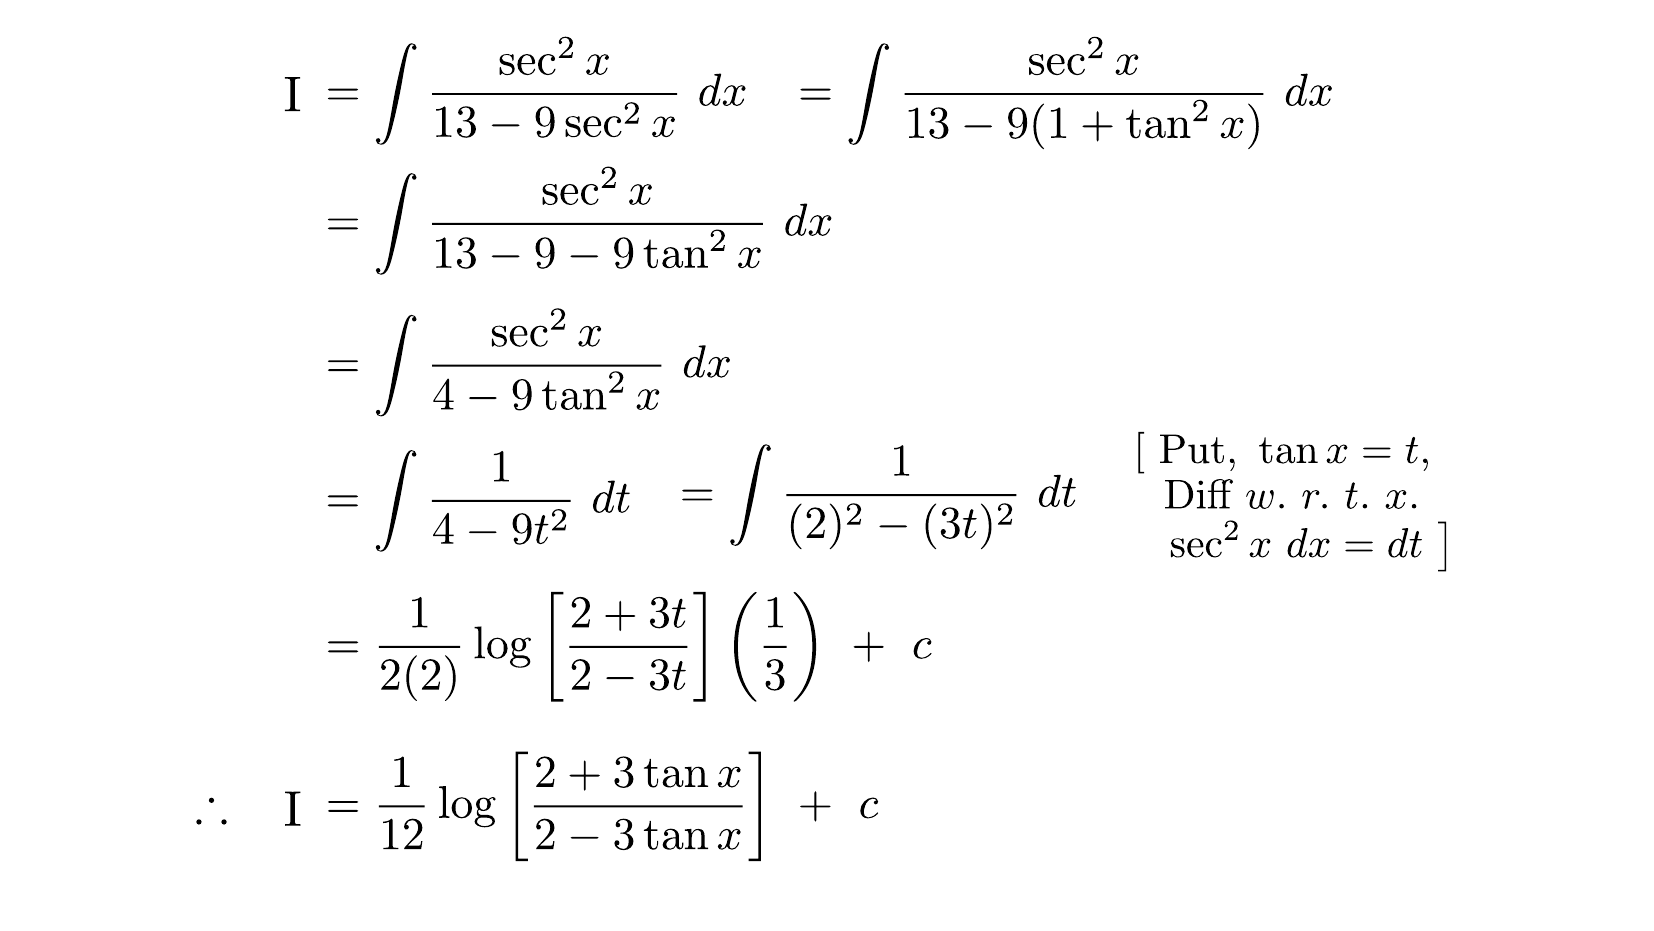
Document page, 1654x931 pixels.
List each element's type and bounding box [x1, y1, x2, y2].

text_box [327, 450, 631, 552]
text_box [327, 166, 832, 275]
text_box [327, 308, 730, 417]
text_box [1165, 479, 1417, 509]
text_box [1170, 520, 1447, 572]
text_box [284, 77, 301, 112]
title [47, 36, 1607, 905]
text_box [327, 36, 746, 145]
text_box [327, 751, 879, 862]
text_box [327, 591, 932, 702]
text_box [196, 797, 227, 825]
text_box [800, 36, 1332, 150]
text_box [681, 444, 1076, 550]
text_box [1135, 431, 1428, 474]
text_box [285, 791, 301, 826]
